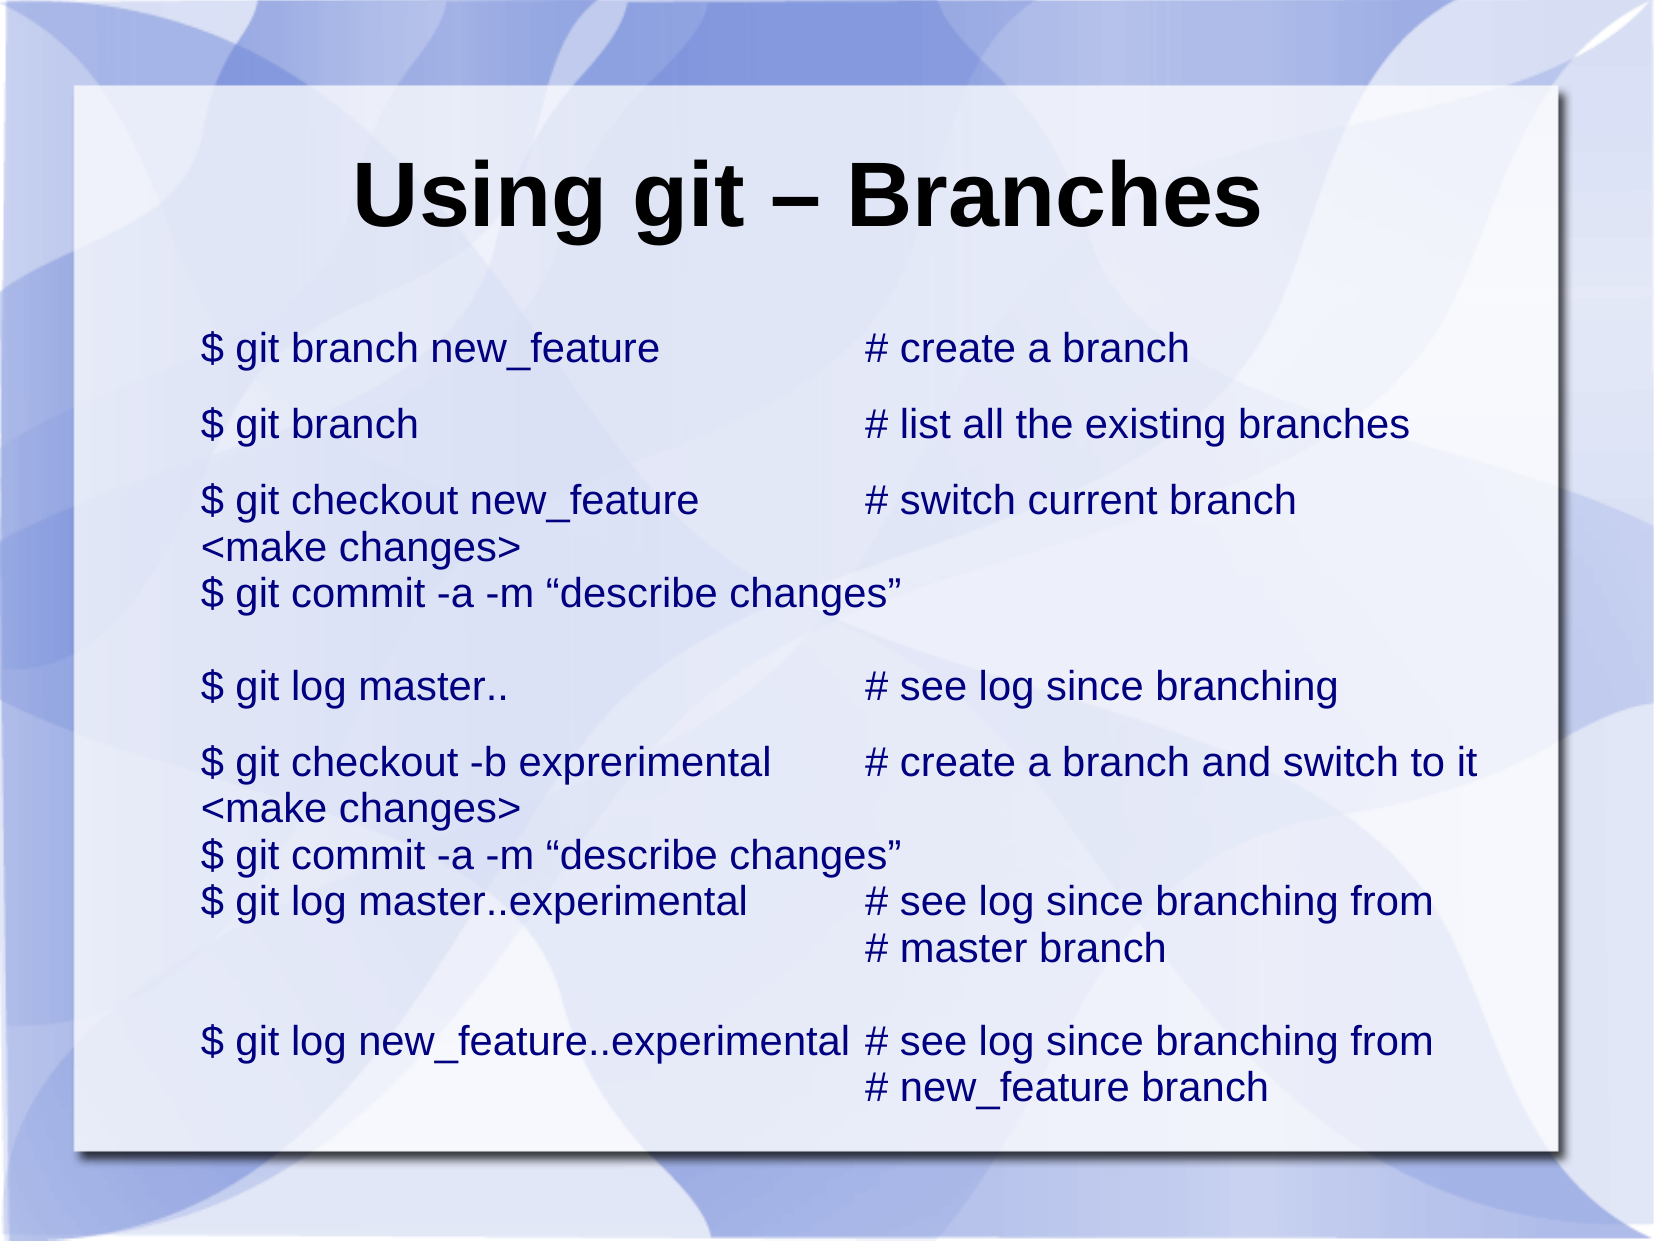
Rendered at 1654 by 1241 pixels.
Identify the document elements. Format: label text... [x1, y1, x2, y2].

picture [0, 0, 1654, 1241]
list $ git branch new_feature # create a branch $ git branch # list all the existing branches $ git checkout new_feature # switch current branch <make changes> $ git commit -a -m “describe changes” $ git log master.. # see log since branching $ git checkout -b exprerimental # create a branch and switch to it <make changes> $ git commit -a -m “describe changes” $ git log master..experimental # see log since branching from # master branch $ git log new_feature..experimental # see log since branching from # new_feature branch [129, 324, 1489, 1111]
title Using git – Branches [82, 98, 1536, 291]
